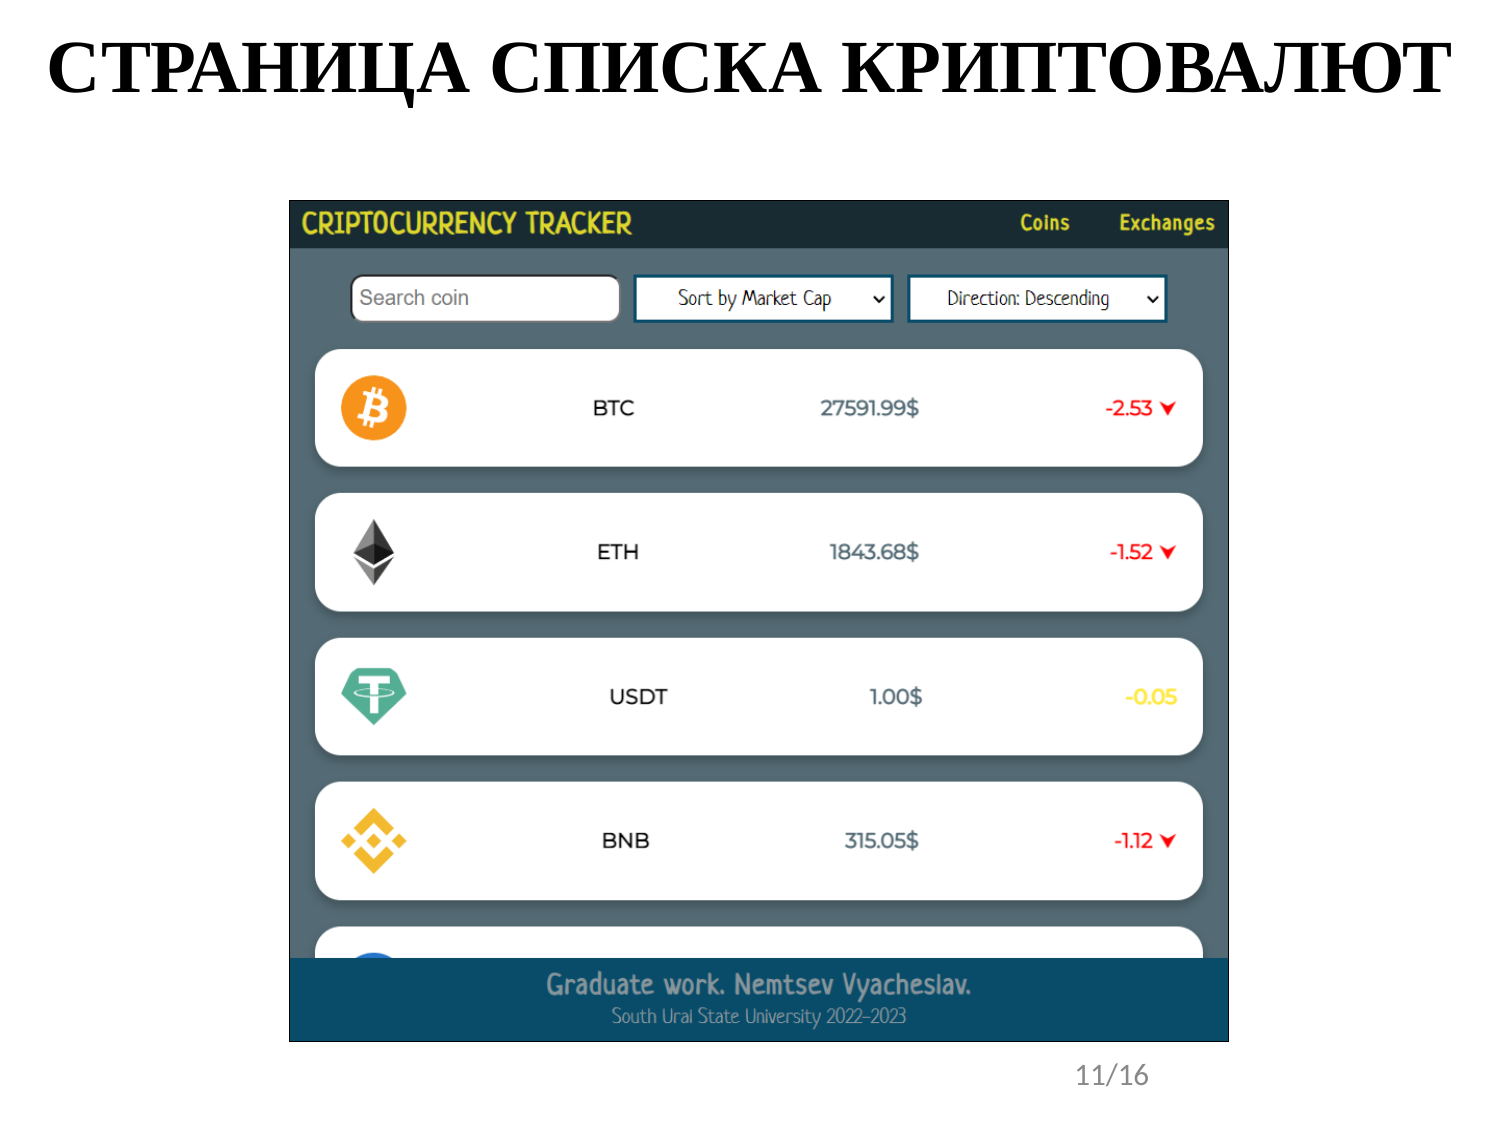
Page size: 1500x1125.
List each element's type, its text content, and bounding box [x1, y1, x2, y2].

slide_number 11/16 [1059, 1042, 1397, 1103]
picture [290, 200, 1229, 1042]
title СТРАНИЦА СПИСКА КРИПТОВАЛЮТ [0, 0, 1500, 137]
